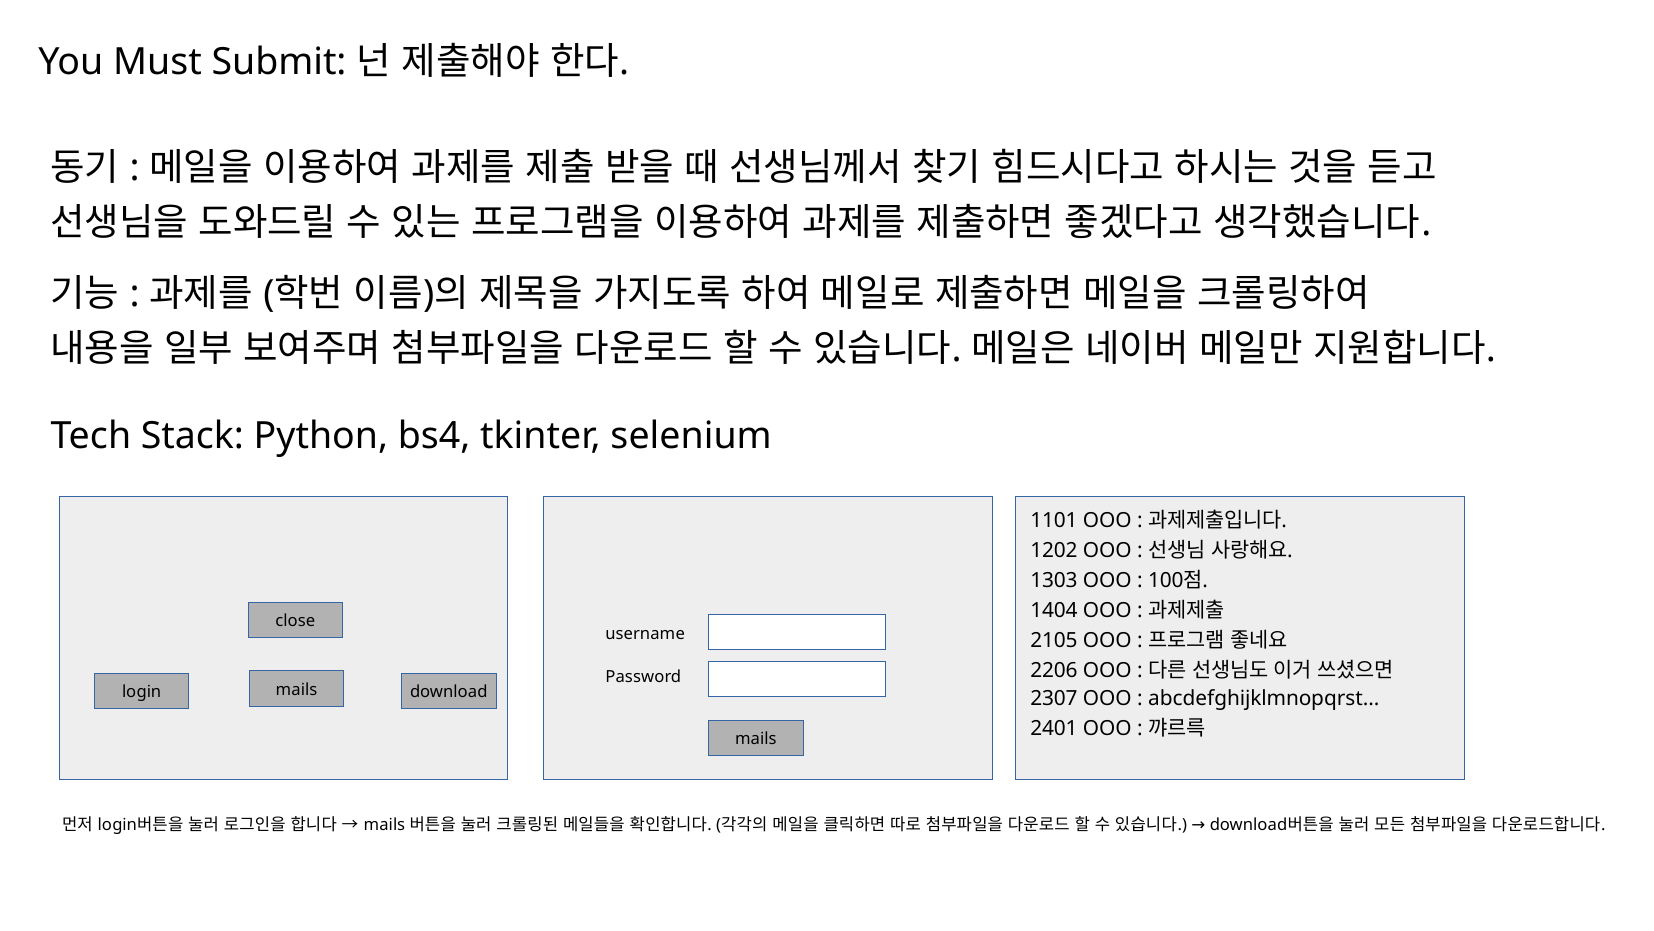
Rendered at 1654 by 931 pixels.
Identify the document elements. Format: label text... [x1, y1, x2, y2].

text_box You Must Submit: 넌 제출해야 한다. [23, 23, 639, 94]
text_box [543, 496, 993, 780]
text_box 먼저 login버튼을 눌러 로그인을 합니다 → mails 버튼을 눌러 크롤링된 메일들을 확인합니다. (각각의 메일을 클릭하면 따로 첨부파일을 다운로드 할 수 있습니다.) → download버튼을 눌러 모든 첨부파일을 다운로드합니다. [47, 803, 1625, 843]
text_box mails [708, 720, 804, 756]
text_box 동기 : 메일을 이용하여 과제를 제출 받을 때 선생님께서 찾기 힘드시다고 하시는 것을 듣고 선생님을 도와드릴 수 있는 프로그램을 이용하여 과제를 제출하면 좋겠다고 생각했습니다. [35, 129, 1453, 256]
text_box login [94, 673, 189, 709]
text_box Password [590, 657, 696, 697]
text_box close [248, 602, 343, 638]
text_box [59, 496, 508, 780]
text_box download [401, 673, 497, 709]
text_box 기능 : 과제를 (학번 이름)의 제목을 가지도록 하여 메일로 제출하면 메일을 크롤링하여 내용을 일부 보여주며 첨부파일을 다운로드 할 수 있습니다. 메일은 네이버 메일만 지원합니다. [35, 255, 1511, 382]
text_box 1101 OOO : 과제제출입니다. 1202 OOO : 선생님 사랑해요. 1303 OOO : 100점. 1404 OOO : 과제제출 2105 OOO : 프로그램 좋네요 2206 OOO : 다른 선생님도 이거 쓰셨으면 2307 OOO : abcdefghijklmnopqrst... 2401 OOO : 꺄르륵 [1015, 496, 1465, 780]
text_box username [590, 614, 699, 654]
text_box Tech Stack: Python, bs4, tkinter, selenium [35, 401, 792, 472]
text_box mails [249, 670, 344, 707]
